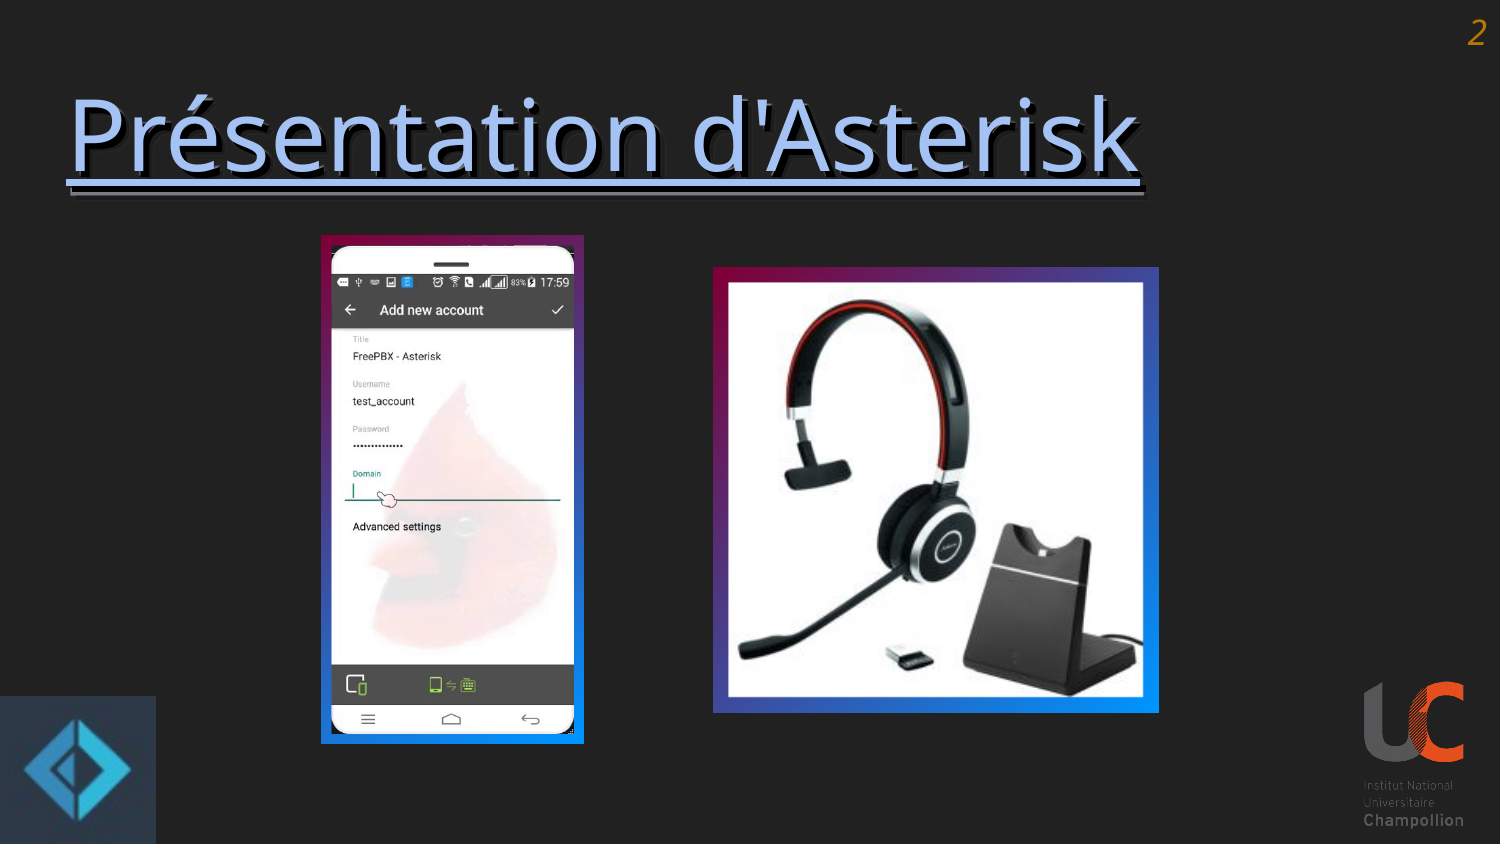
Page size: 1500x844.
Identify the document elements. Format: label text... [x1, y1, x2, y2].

picture [1345, 663, 1482, 844]
title Présentation d'Asterisk [51, 49, 1500, 230]
text_box <number> [1452, 0, 1500, 71]
picture [713, 267, 1159, 713]
picture [0, 696, 156, 844]
picture [321, 235, 584, 744]
